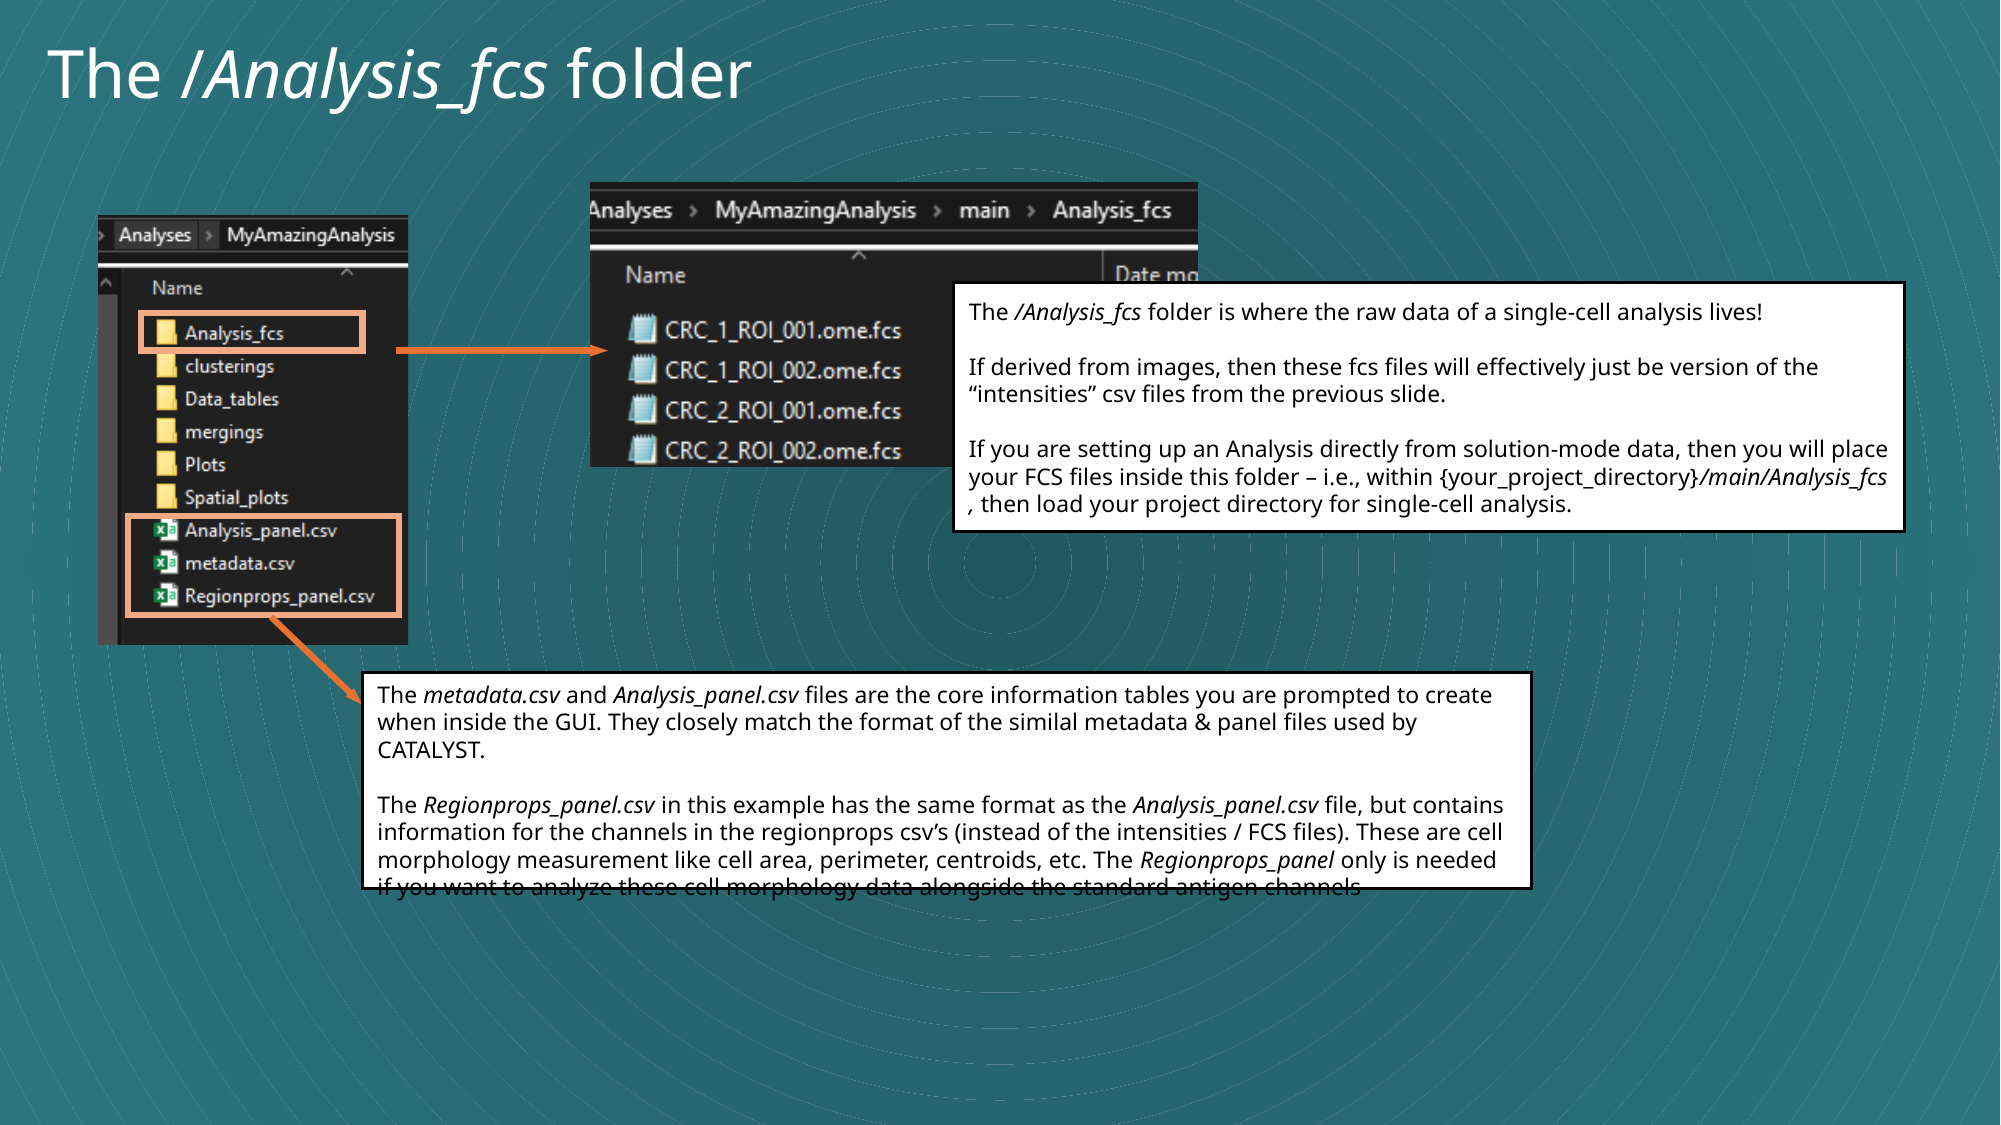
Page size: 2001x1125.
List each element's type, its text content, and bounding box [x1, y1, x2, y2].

text_box The /Analysis_fcs folder is where the raw data of a single-cell analysis lives! If derived from images, then these fcs files will effectively just be version of the “intensities” csv files from the previous slide. If you are setting up an Analysis directly from solution-mode data, then you will place your FCS files inside this folder – i.e., within {your_project_directory}/main/Analysis_fcs , then load your project directory for single-cell analysis. [954, 283, 1905, 531]
picture [131, 519, 396, 612]
text_box The /Analysis_fcs folder [0, 33, 802, 141]
picture [98, 215, 409, 646]
picture [590, 182, 1198, 467]
text_box The metadata.csv and Analysis_panel.csv files are the core information tables you are prompted to create when inside the GUI. They closely match the format of the similal metadata & panel files used by CATALYST. The Regionprops_panel.csv in this example has the same format as the Analysis_panel.csv file, but contains information for the channels in the regionprops csv’s (instead of the intensities / FCS files). These are cell morphology measurement like cell area, perimeter, centroids, etc. The Regionprops_panel only is needed if you want to analyze these cell morphology data alongside the standard antigen channels [362, 673, 1531, 888]
